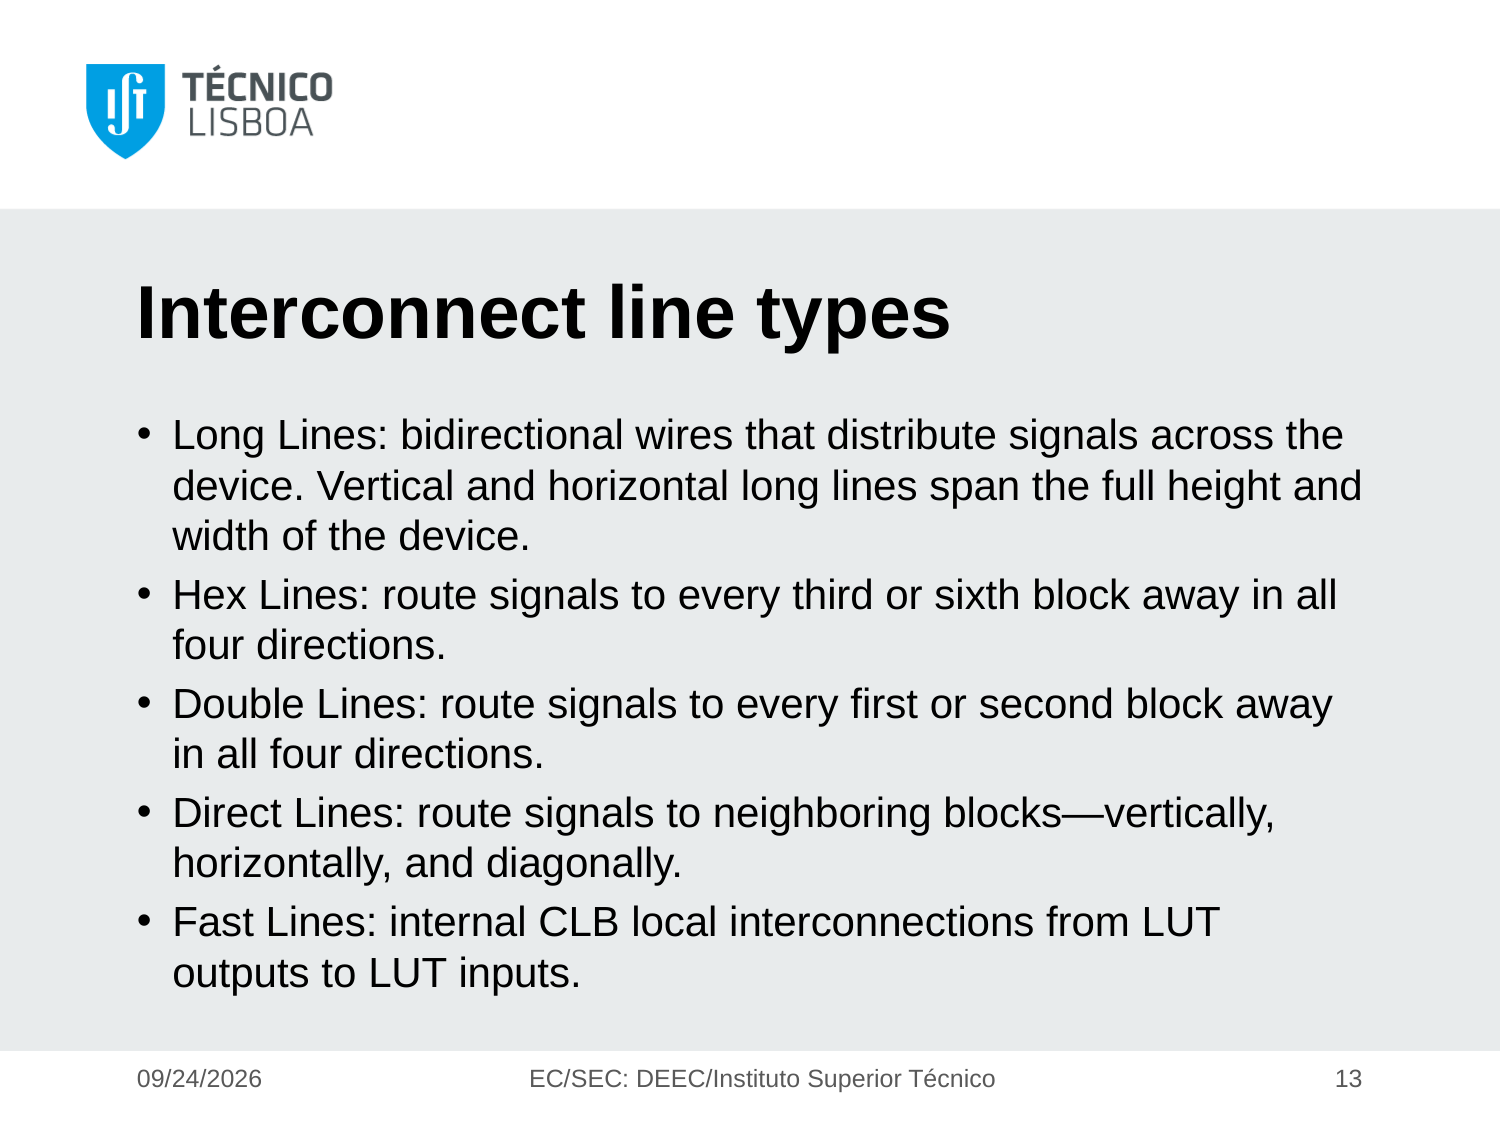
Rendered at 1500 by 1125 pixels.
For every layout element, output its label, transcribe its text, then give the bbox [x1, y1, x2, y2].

picture [0, 0, 1500, 1125]
list Long Lines: bidirectional wires that distribute signals across the device. Vertical and horizontal long lines span the full height and width of the device. Hex Lines: route signals to every third or sixth block away in all four directions. Double Lines: route signals to every first or second block away in all four directions. Direct Lines: route signals to neighboring blocks—vertically, horizontally, and diagonally. Fast Lines: internal CLB local interconnections from LUT outputs to LUT inputs. [121, 400, 1378, 1005]
slide_number 10/29/2020 [121, 1052, 425, 1103]
footer EC/SEC: DEEC/Instituto Superior Técnico [512, 1052, 1021, 1103]
slide_number <number> [1077, 1052, 1378, 1103]
title Interconnect line types [121, 237, 1378, 381]
